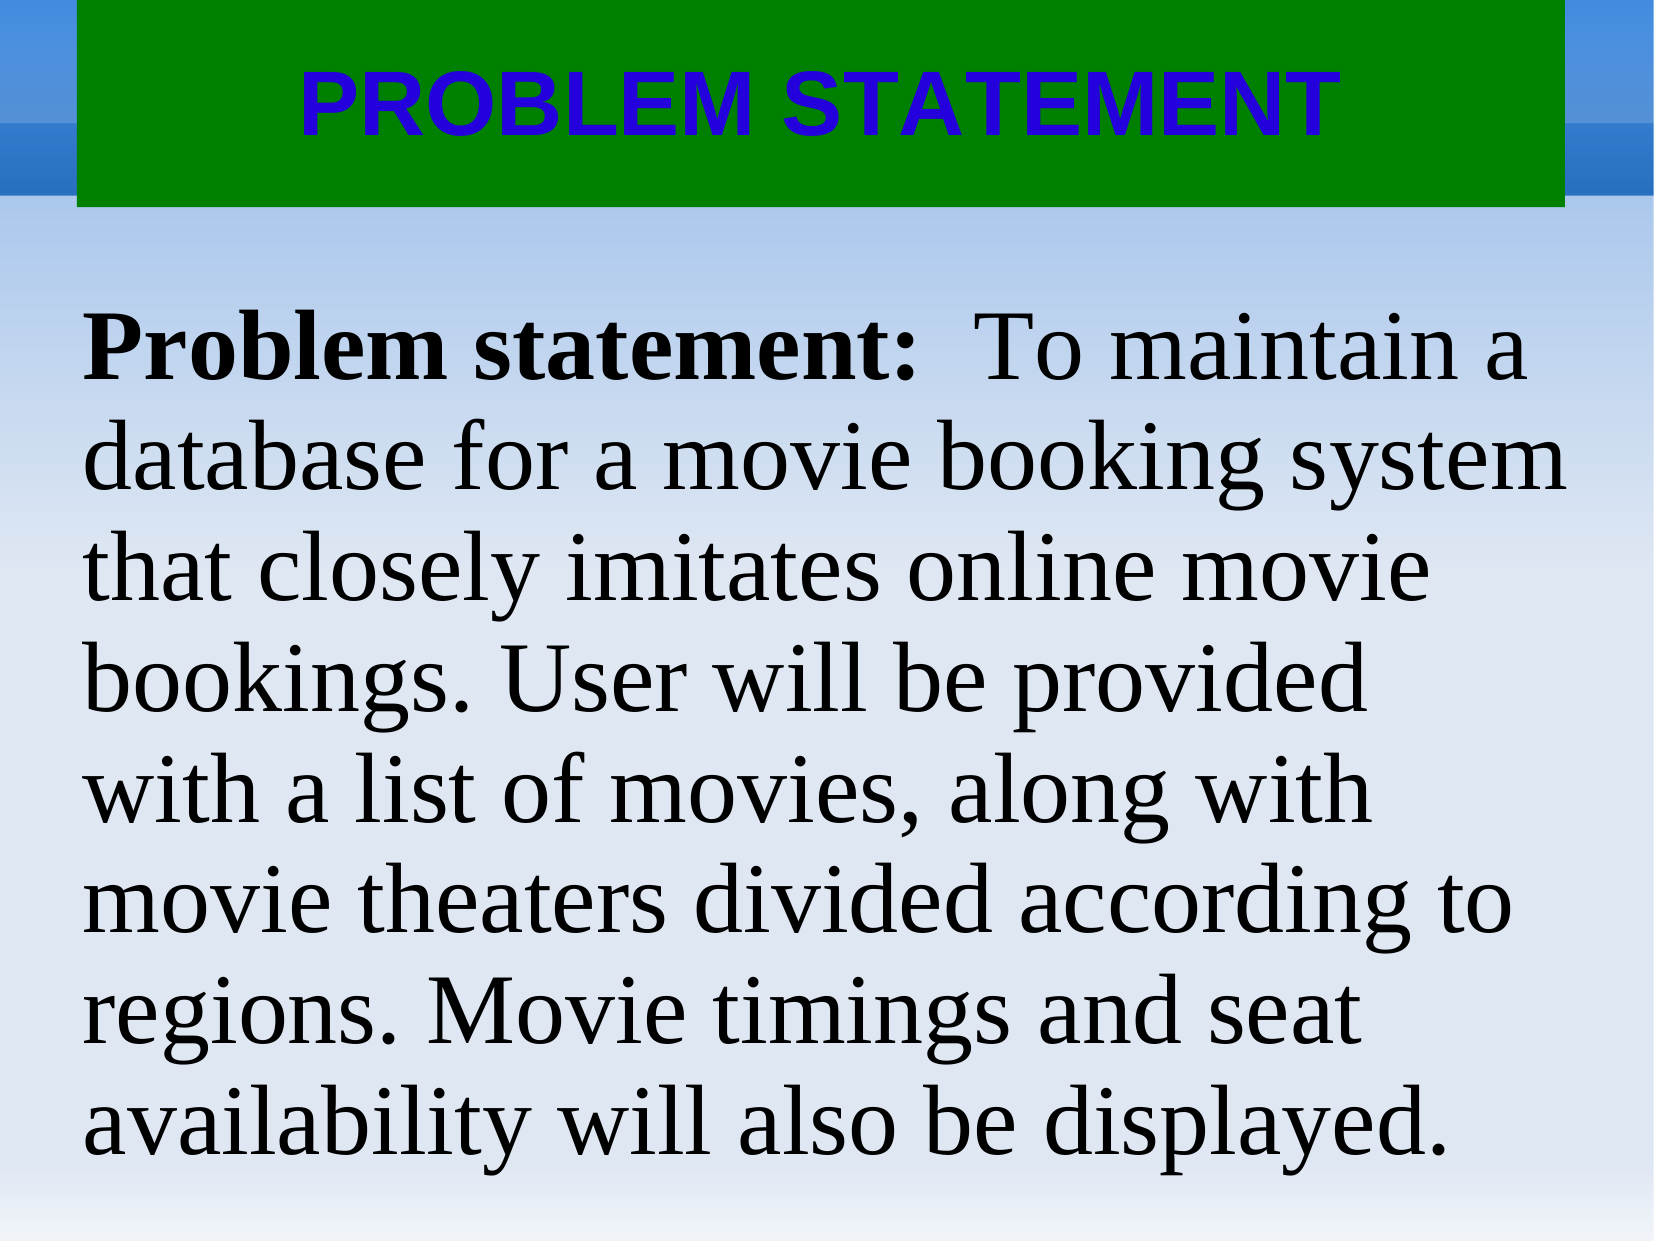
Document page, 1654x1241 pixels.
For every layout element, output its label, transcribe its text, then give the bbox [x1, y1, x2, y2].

title PROBLEM STATEMENT [76, 7, 1565, 200]
list Problem statement: To maintain a database for a movie booking system that closely imitates online movie bookings. User will be provided with a list of movies, along with movie theaters divided according to regions. Movie timings and seat availability will also be displayed. [82, 290, 1571, 1177]
picture [0, 0, 1654, 1241]
